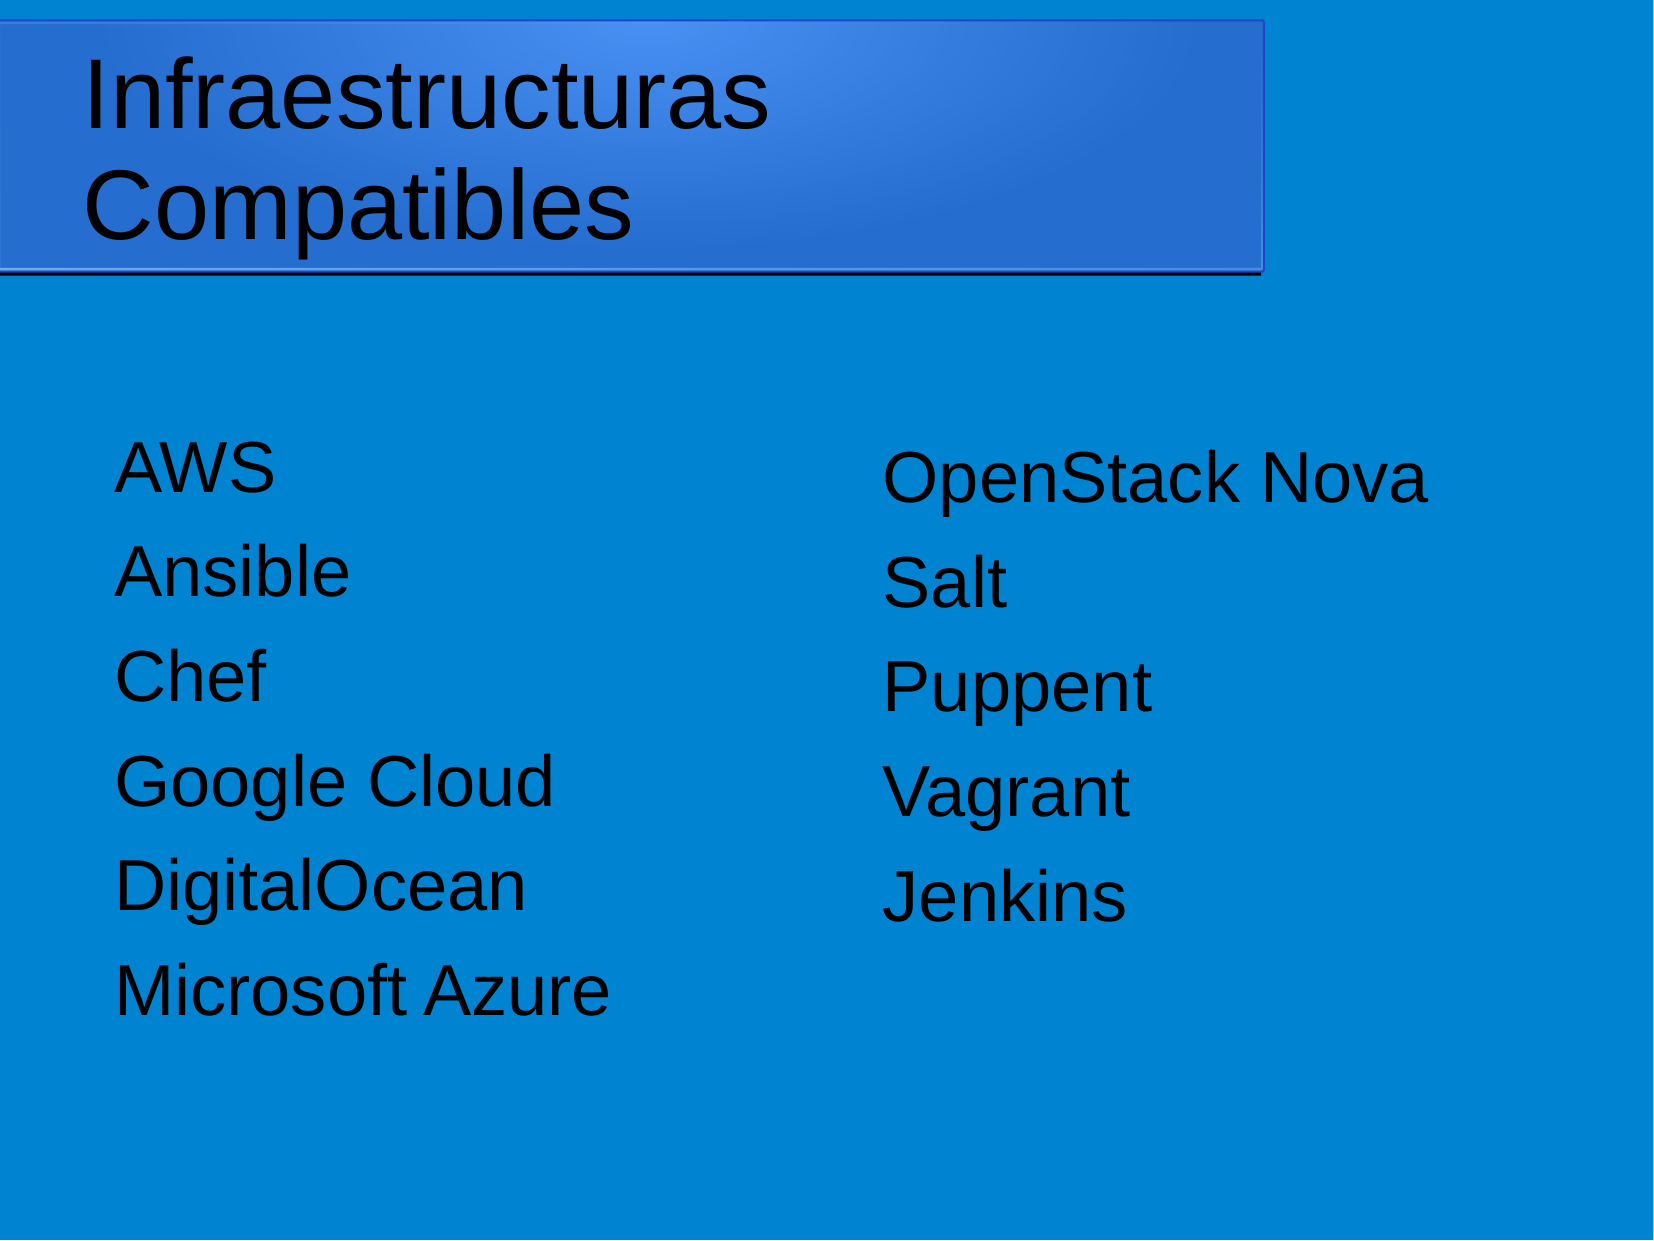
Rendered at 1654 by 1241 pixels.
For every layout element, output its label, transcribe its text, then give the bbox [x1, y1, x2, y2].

list OpenStack Nova Salt Puppent Vagrant Jenkins [845, 425, 1572, 1145]
list AWS Ansible Chef Google Cloud DigitalOcean Microsoft Azure [76, 414, 804, 1134]
title Infraestructuras Compatibles [82, 38, 1235, 261]
